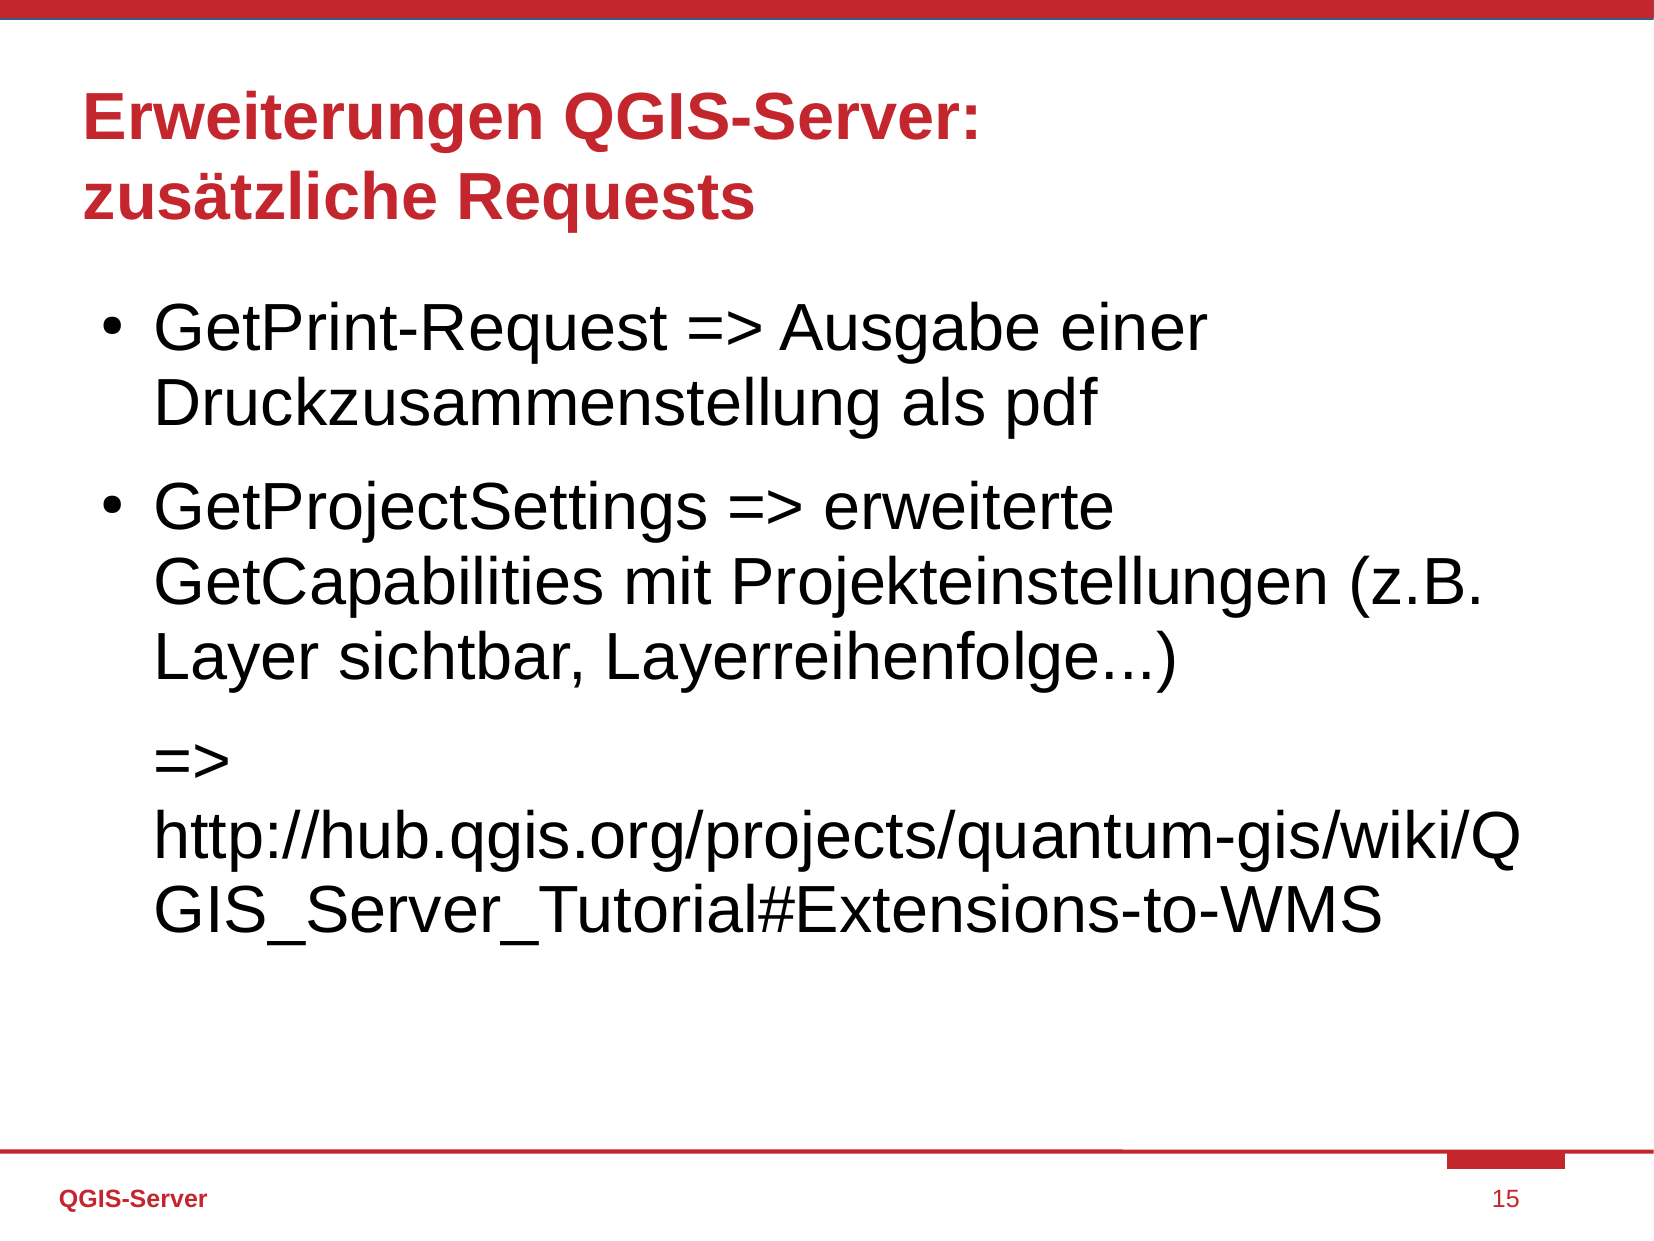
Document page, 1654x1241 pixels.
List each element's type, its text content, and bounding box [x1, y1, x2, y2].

text_box <number> [1446, 1182, 1565, 1223]
list GetPrint-Request => Ausgabe einer Druckzusammenstellung als pdf GetProjectSettings => erweiterte GetCapabilities mit Projekteinstellungen (z.B. Layer sichtbar, Layerreihenfolge...) => http://hub.qgis.org/projects/quantum-gis/wiki/QGIS_Server_Tutorial#Extensions-to-WMS [82, 290, 1571, 1109]
text_box QGIS-Server [59, 1182, 1241, 1223]
title Erweiterungen QGIS-Server: zusätzliche Requests [82, 49, 1571, 257]
